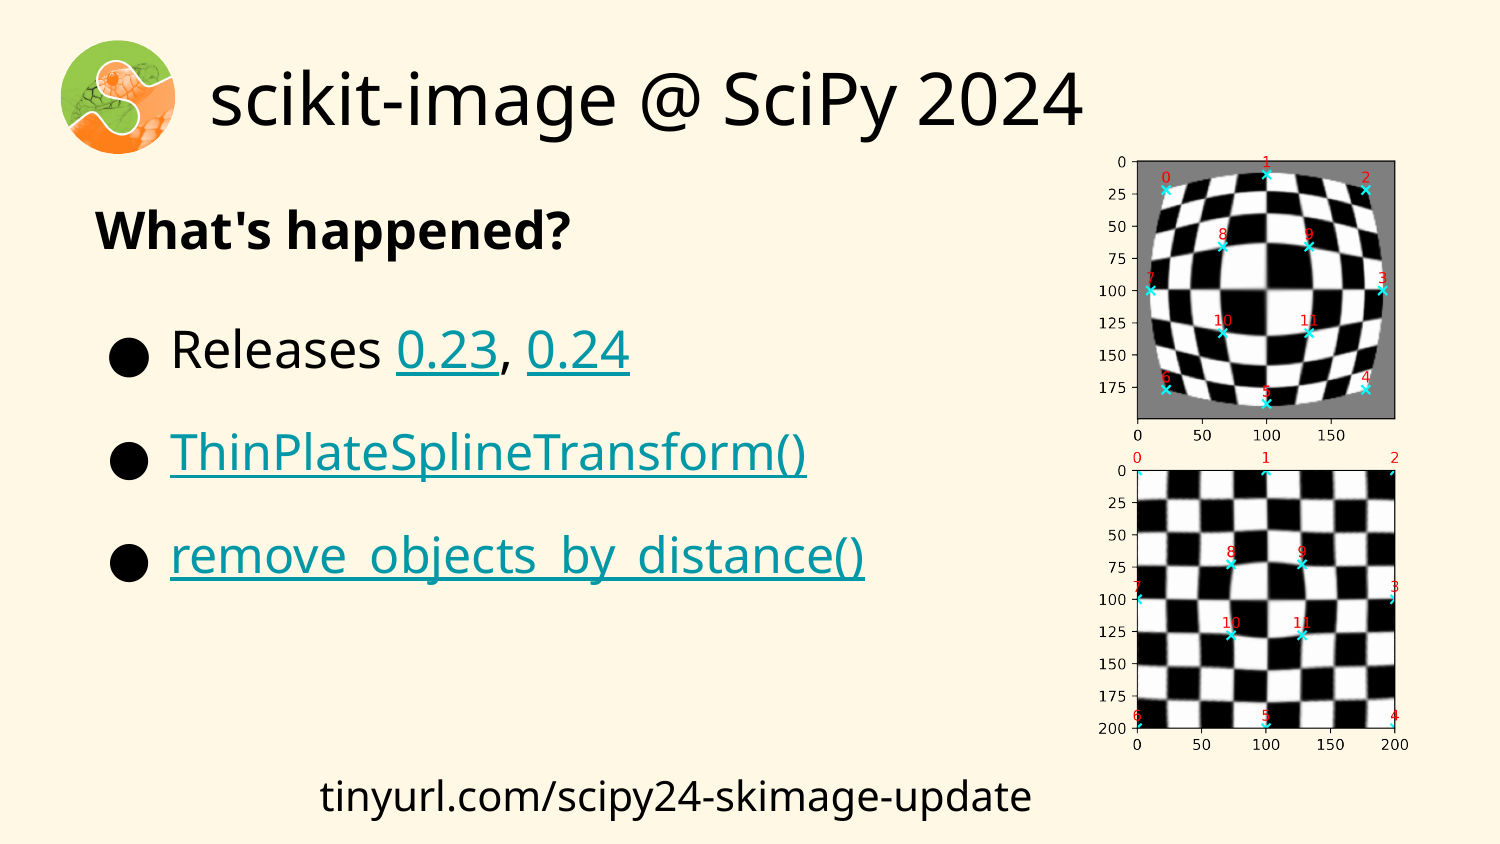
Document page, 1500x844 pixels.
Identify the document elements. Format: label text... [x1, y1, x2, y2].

text_box tinyurl.com/scipy24-skimage-update [304, 754, 1196, 835]
text_box scikit-image @ SciPy 2024 [194, 37, 1456, 157]
text_box What's happened? Releases 0.23, 0.24 ThinPlateSplineTransform() remove_objects_by_distance() [79, 172, 1374, 806]
picture [57, 37, 178, 157]
picture [1099, 156, 1408, 750]
